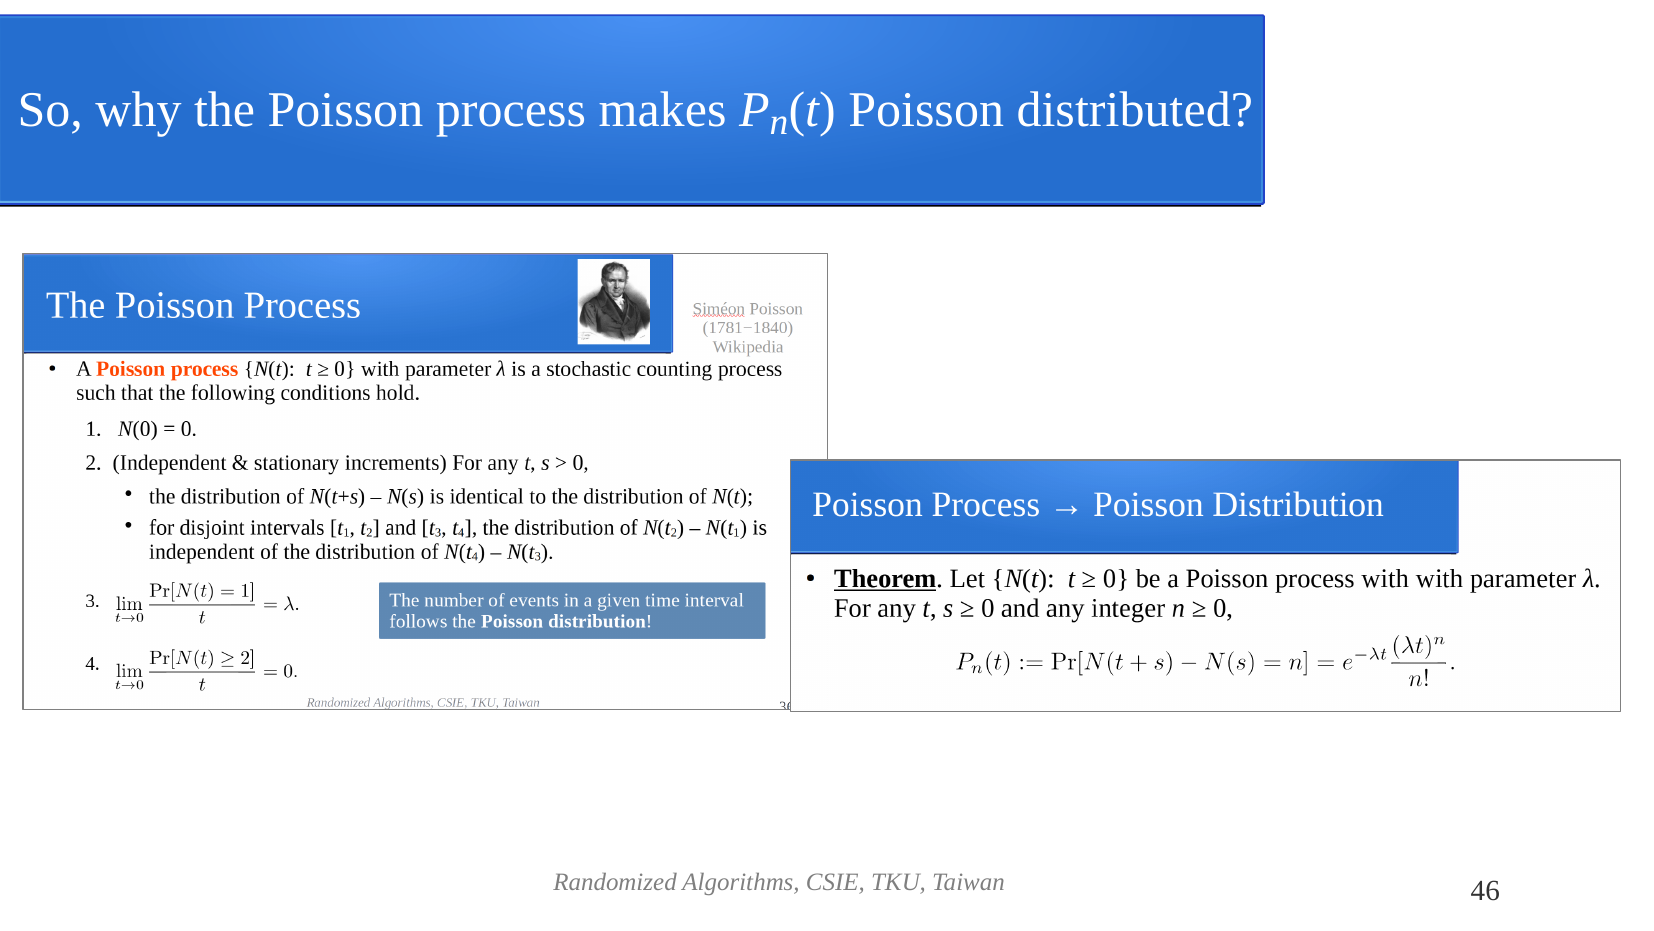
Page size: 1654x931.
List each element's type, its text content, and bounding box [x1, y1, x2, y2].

title So, why the Poisson process makes Pn(t) Poisson distributed? [17, 35, 1270, 189]
picture [23, 253, 827, 710]
picture [791, 460, 1621, 711]
